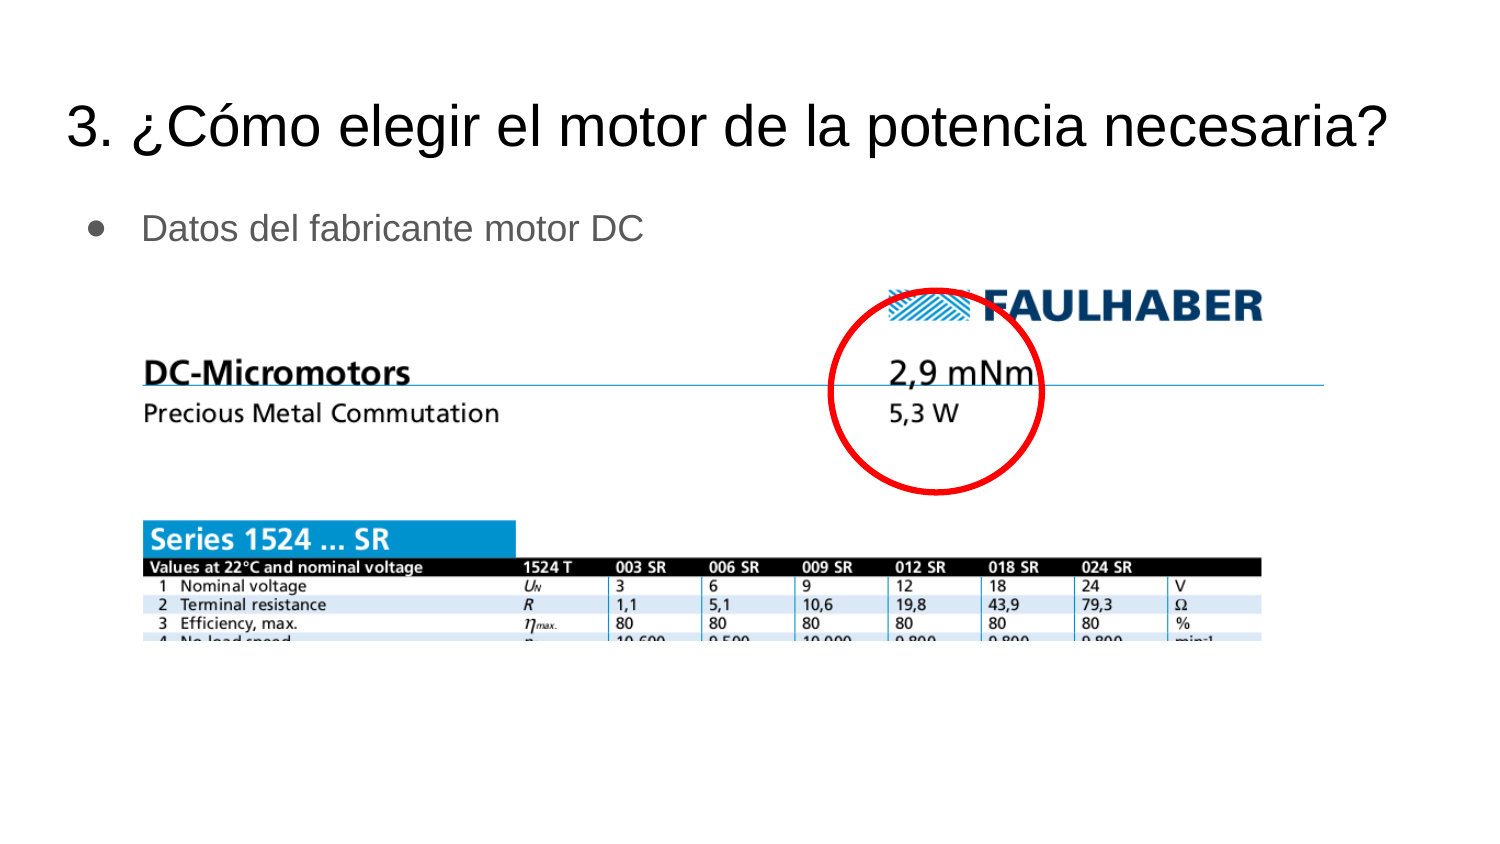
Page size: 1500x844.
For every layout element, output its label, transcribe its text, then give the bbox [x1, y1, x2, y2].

title 3. ¿Cómo elegir el motor de la potencia necesaria? [51, 72, 1449, 167]
list Datos del fabricante motor DC [51, 189, 1449, 750]
